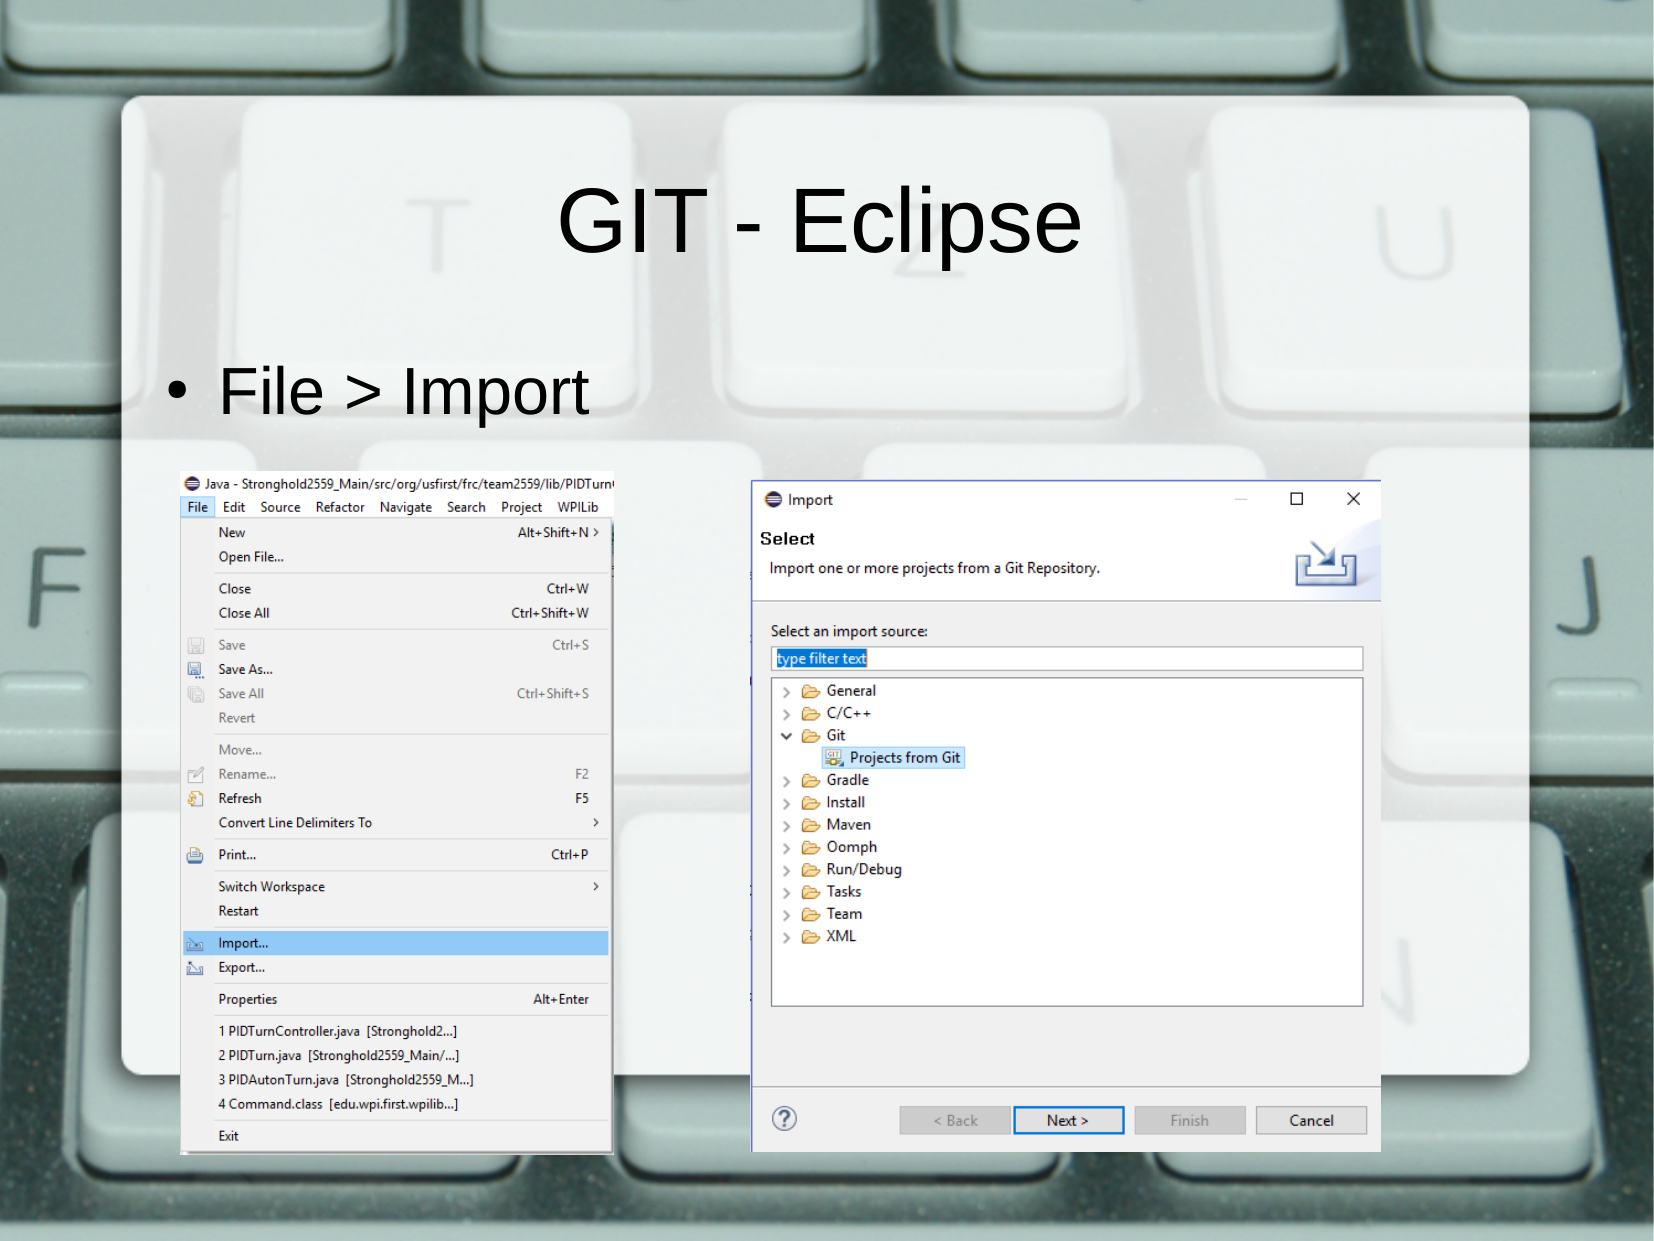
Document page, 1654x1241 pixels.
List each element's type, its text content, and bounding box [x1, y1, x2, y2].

title GIT - Eclipse [135, 117, 1506, 325]
picture [0, 0, 1654, 1241]
list File > Import [147, 354, 1506, 1063]
